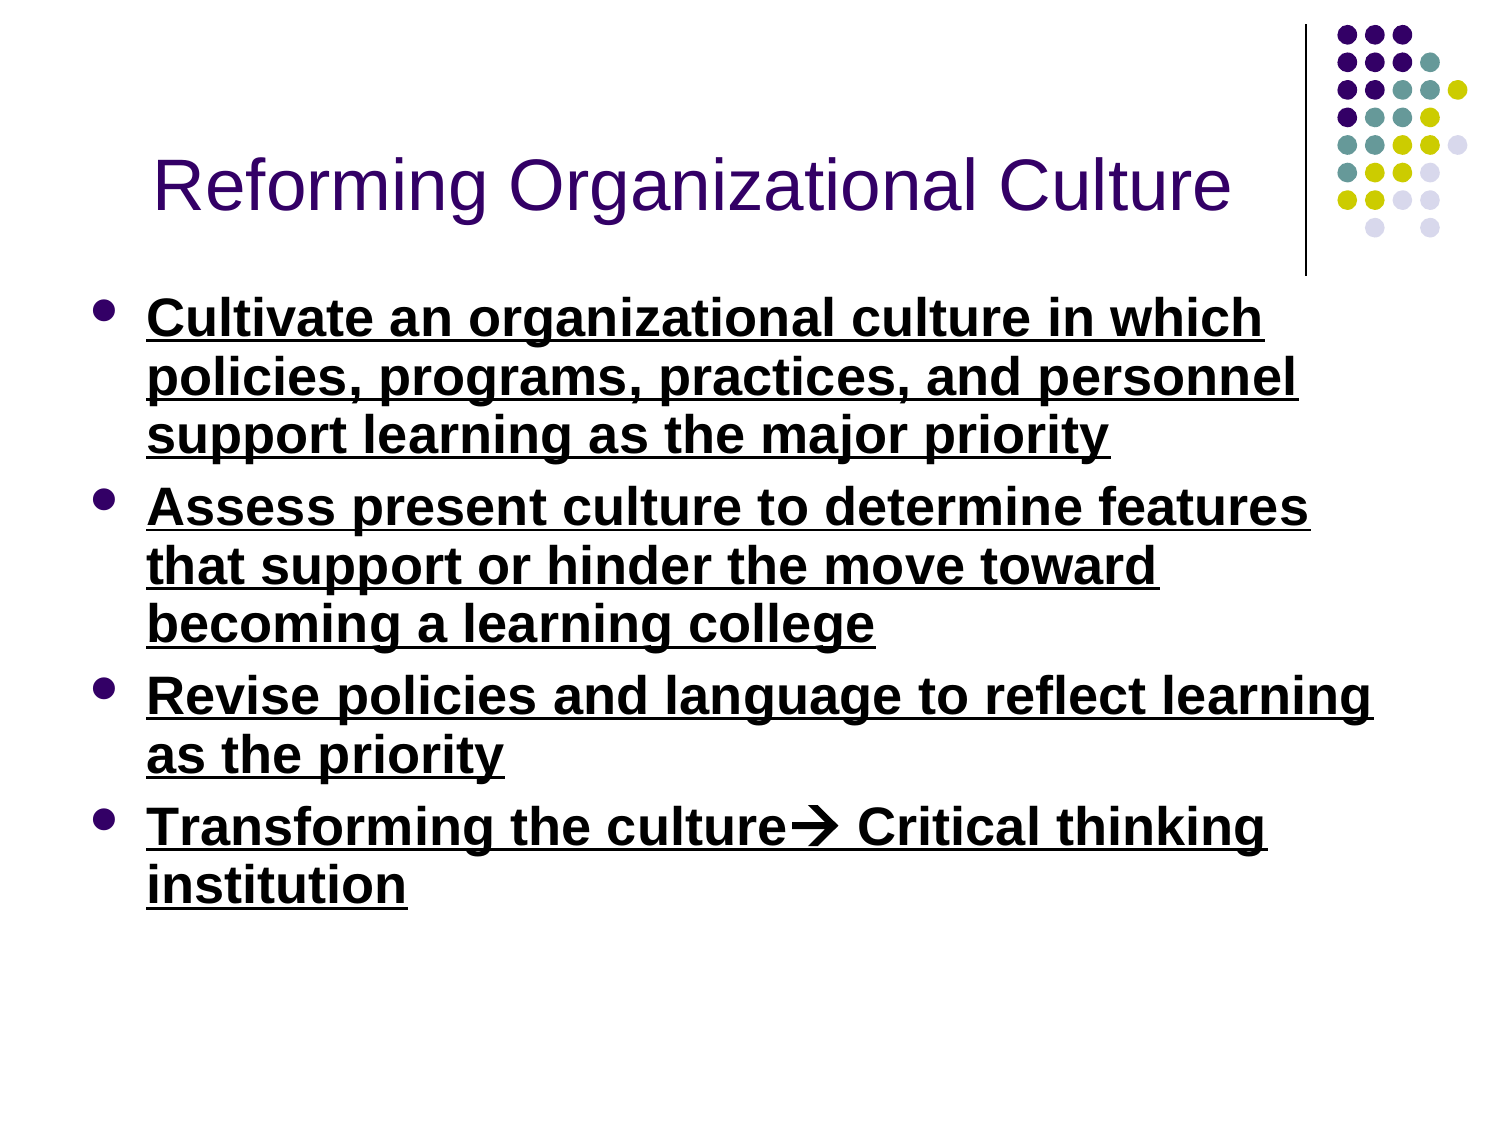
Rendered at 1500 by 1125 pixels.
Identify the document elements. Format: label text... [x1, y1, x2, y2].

list Cultivate an organizational culture in which policies, programs, practices, and personnel support learning as the major priority Assess present culture to determine features that support or hinder the move toward becoming a learning college Revise policies and language to reflect learning as the priority Transforming the culture Critical thinking institution [75, 282, 1426, 1006]
title Reforming Organizational Culture [74, 20, 1313, 233]
